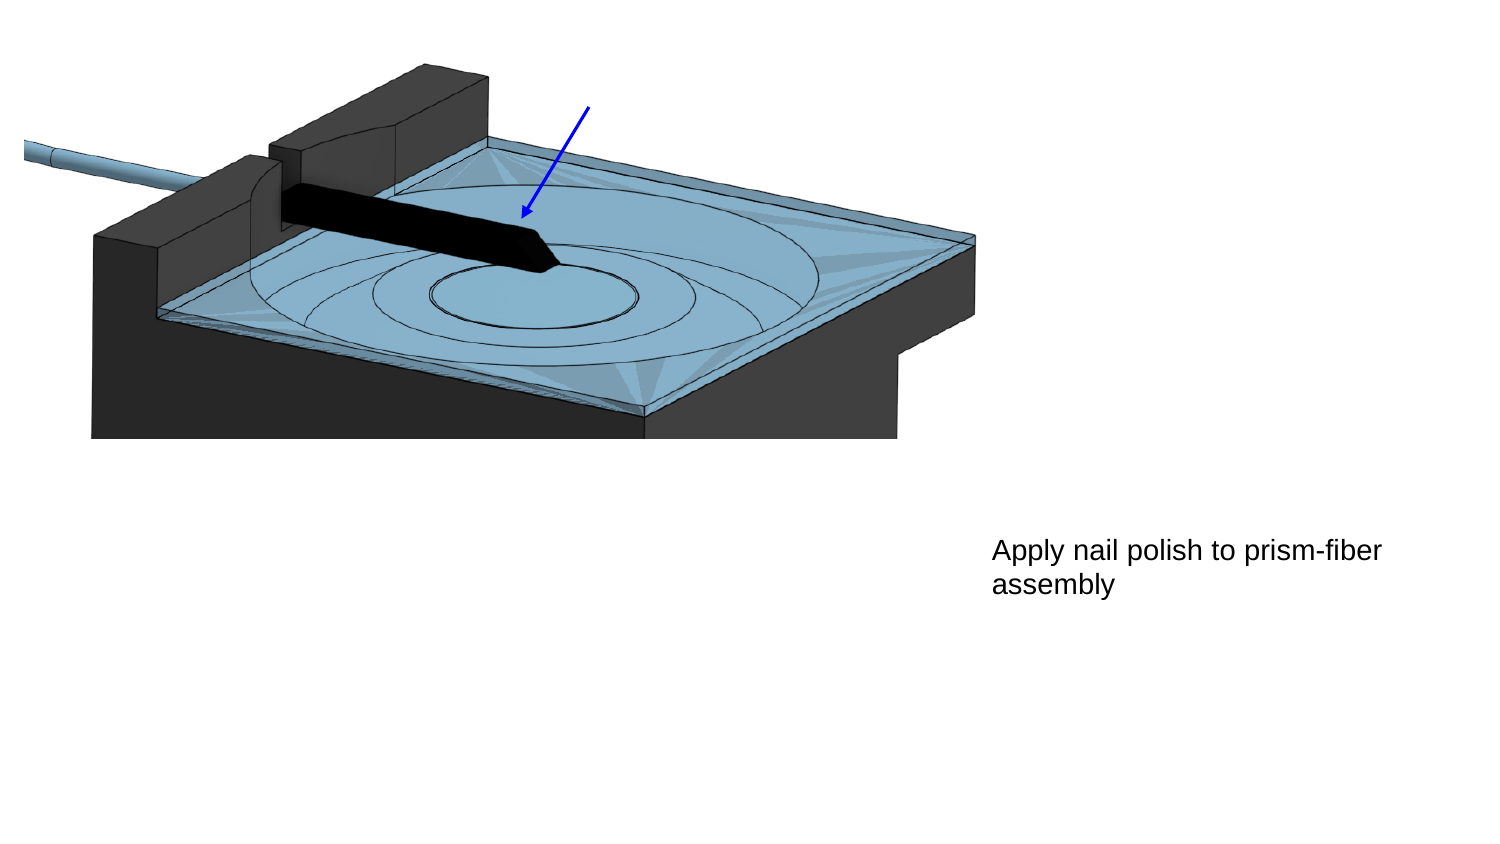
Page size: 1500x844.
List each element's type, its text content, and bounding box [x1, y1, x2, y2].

text_box Apply nail polish to prism-fiber assembly [976, 515, 1466, 616]
picture [24, 24, 1000, 439]
